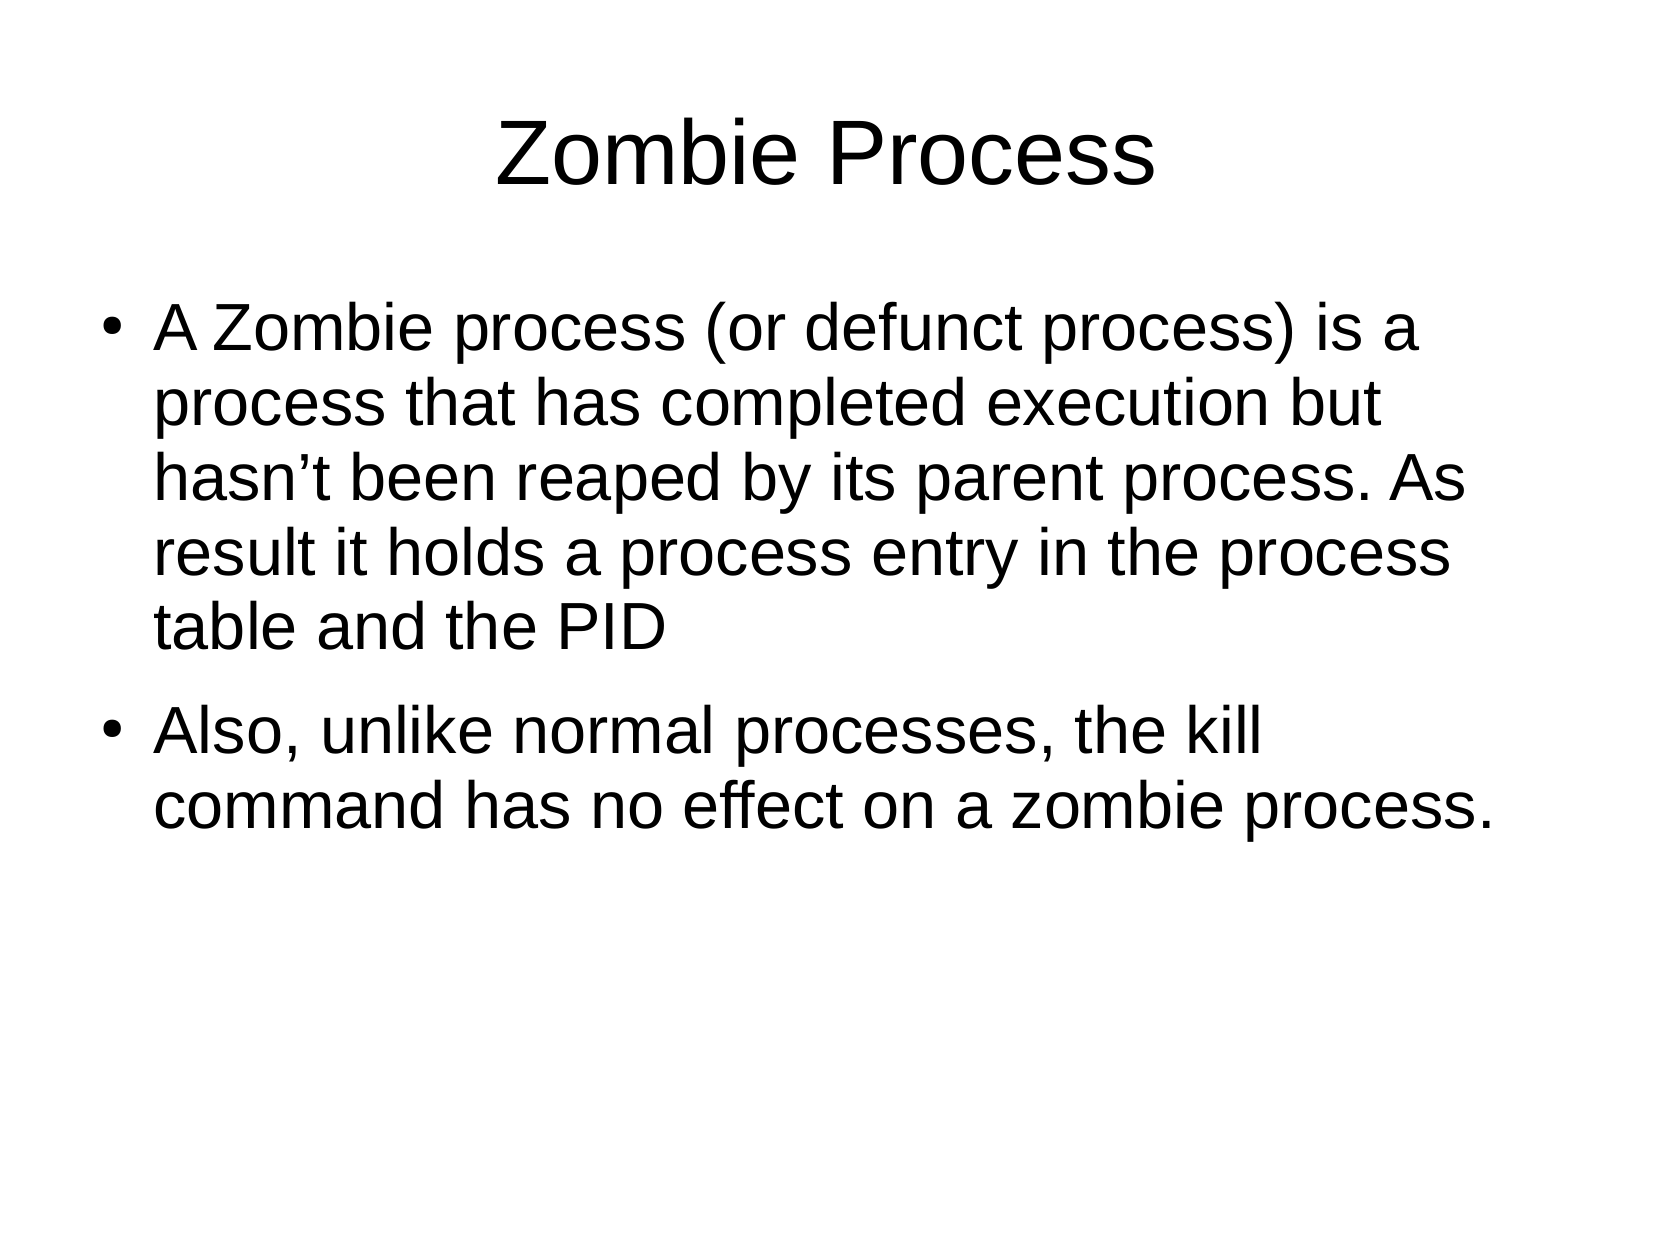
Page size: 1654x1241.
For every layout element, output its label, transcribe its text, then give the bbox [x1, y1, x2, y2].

list A Zombie process (or defunct process) is a process that has completed execution but hasn’t been reaped by its parent process. As result it holds a process entry in the process table and the PID Also, unlike normal processes, the kill command has no effect on a zombie process. [82, 290, 1571, 1010]
title Zombie Process [82, 49, 1571, 257]
